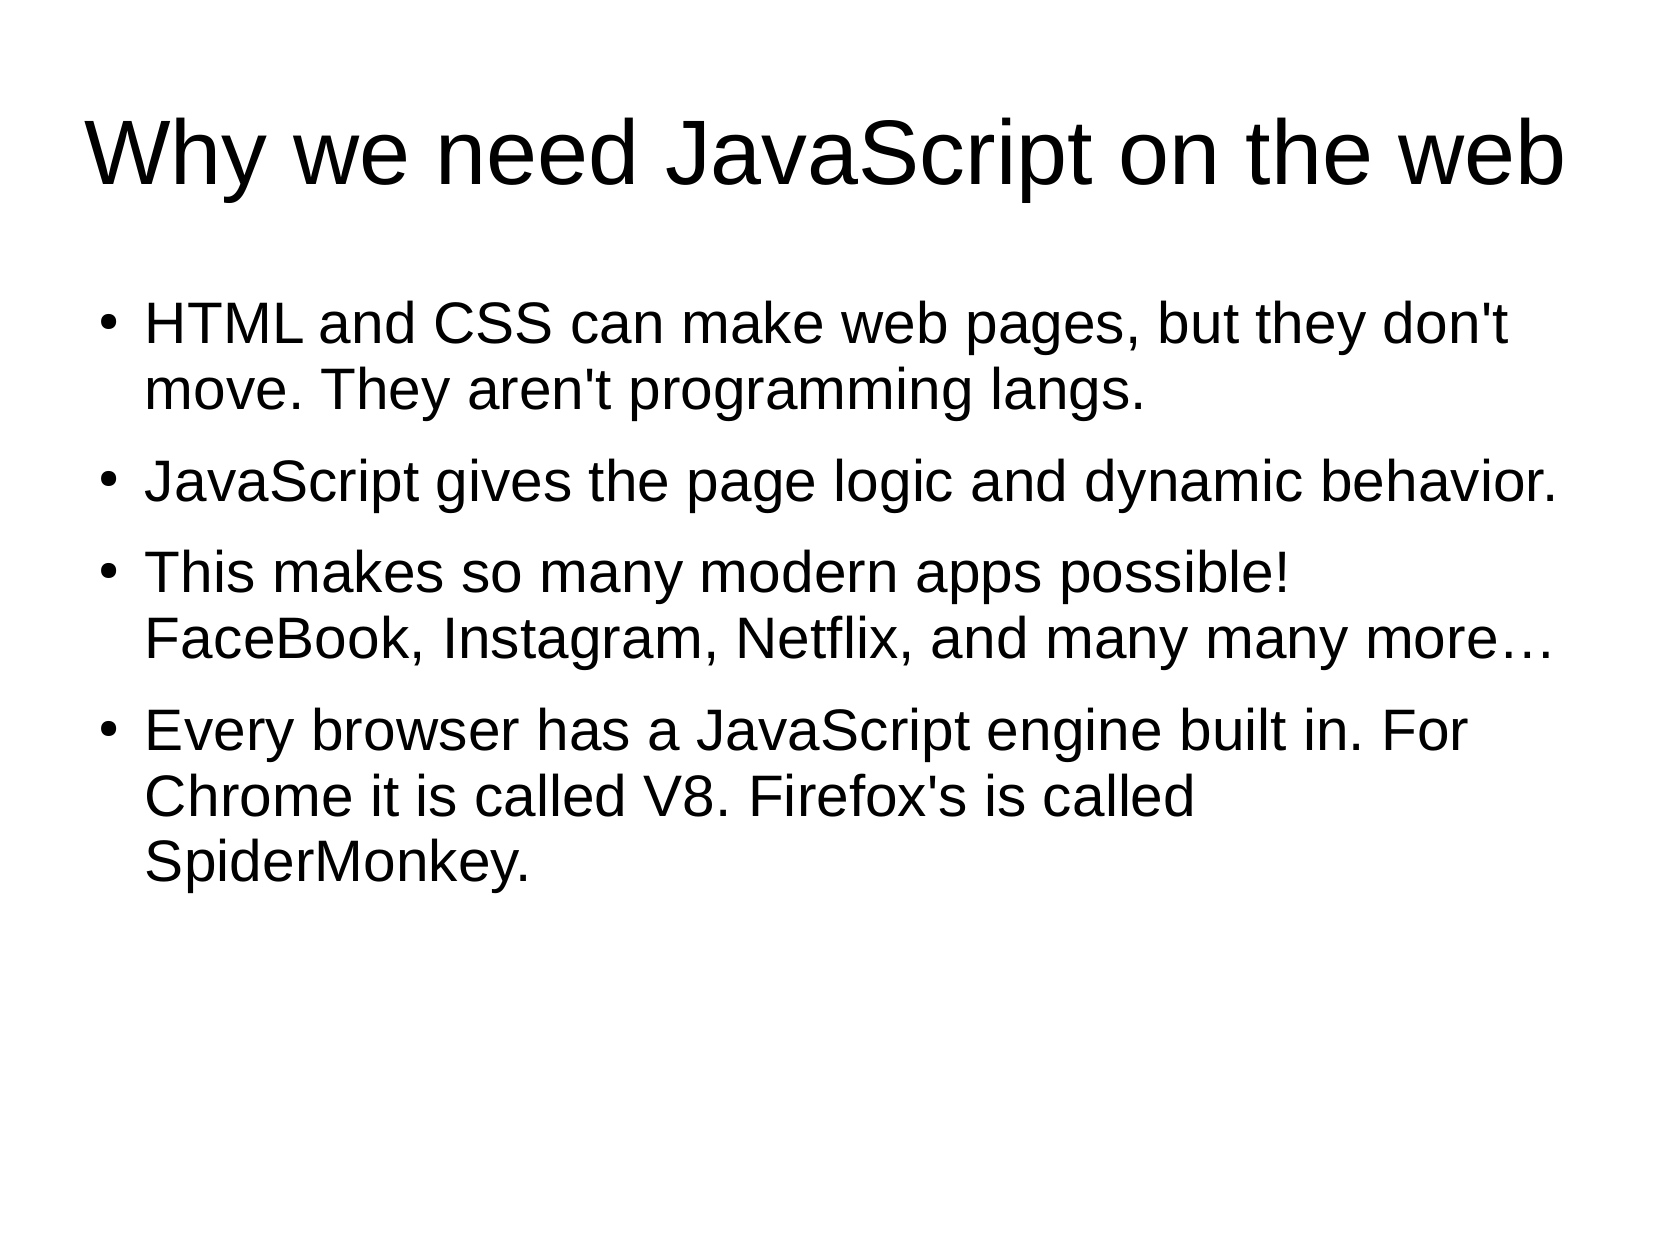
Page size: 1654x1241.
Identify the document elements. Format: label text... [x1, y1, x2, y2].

list HTML and CSS can make web pages, but they don't move. They aren't programming langs. JavaScript gives the page logic and dynamic behavior. This makes so many modern apps possible! FaceBook, Instagram, Netflix, and many many more… Every browser has a JavaScript engine built in. For Chrome it is called V8. Firefox's is called SpiderMonkey. [82, 290, 1571, 1010]
title Why we need JavaScript on the web [82, 49, 1571, 257]
